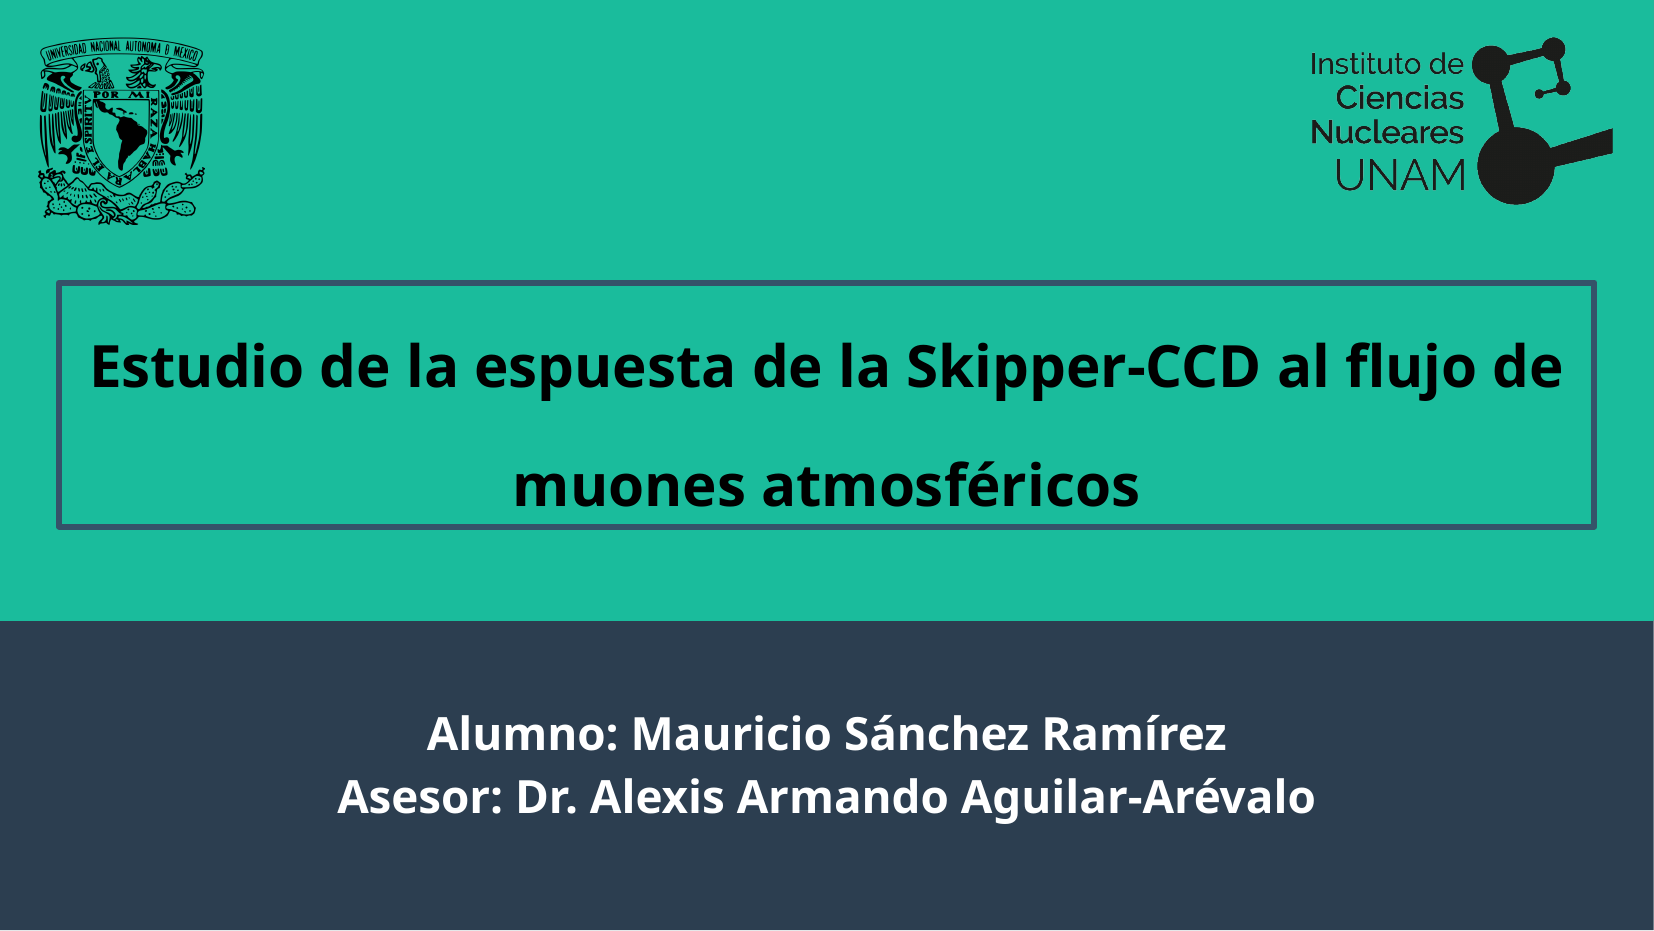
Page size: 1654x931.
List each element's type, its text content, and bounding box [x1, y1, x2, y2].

subtitle Alumno: Mauricio Sánchez Ramírez Asesor: Dr. Alexis Armando Aguilar-Arévalo [59, 642, 1595, 886]
picture [1312, 37, 1613, 205]
picture [37, 37, 205, 226]
title Estudio de la espuesta de la Skipper-CCD al flujo de muones atmosféricos [59, 300, 1595, 510]
